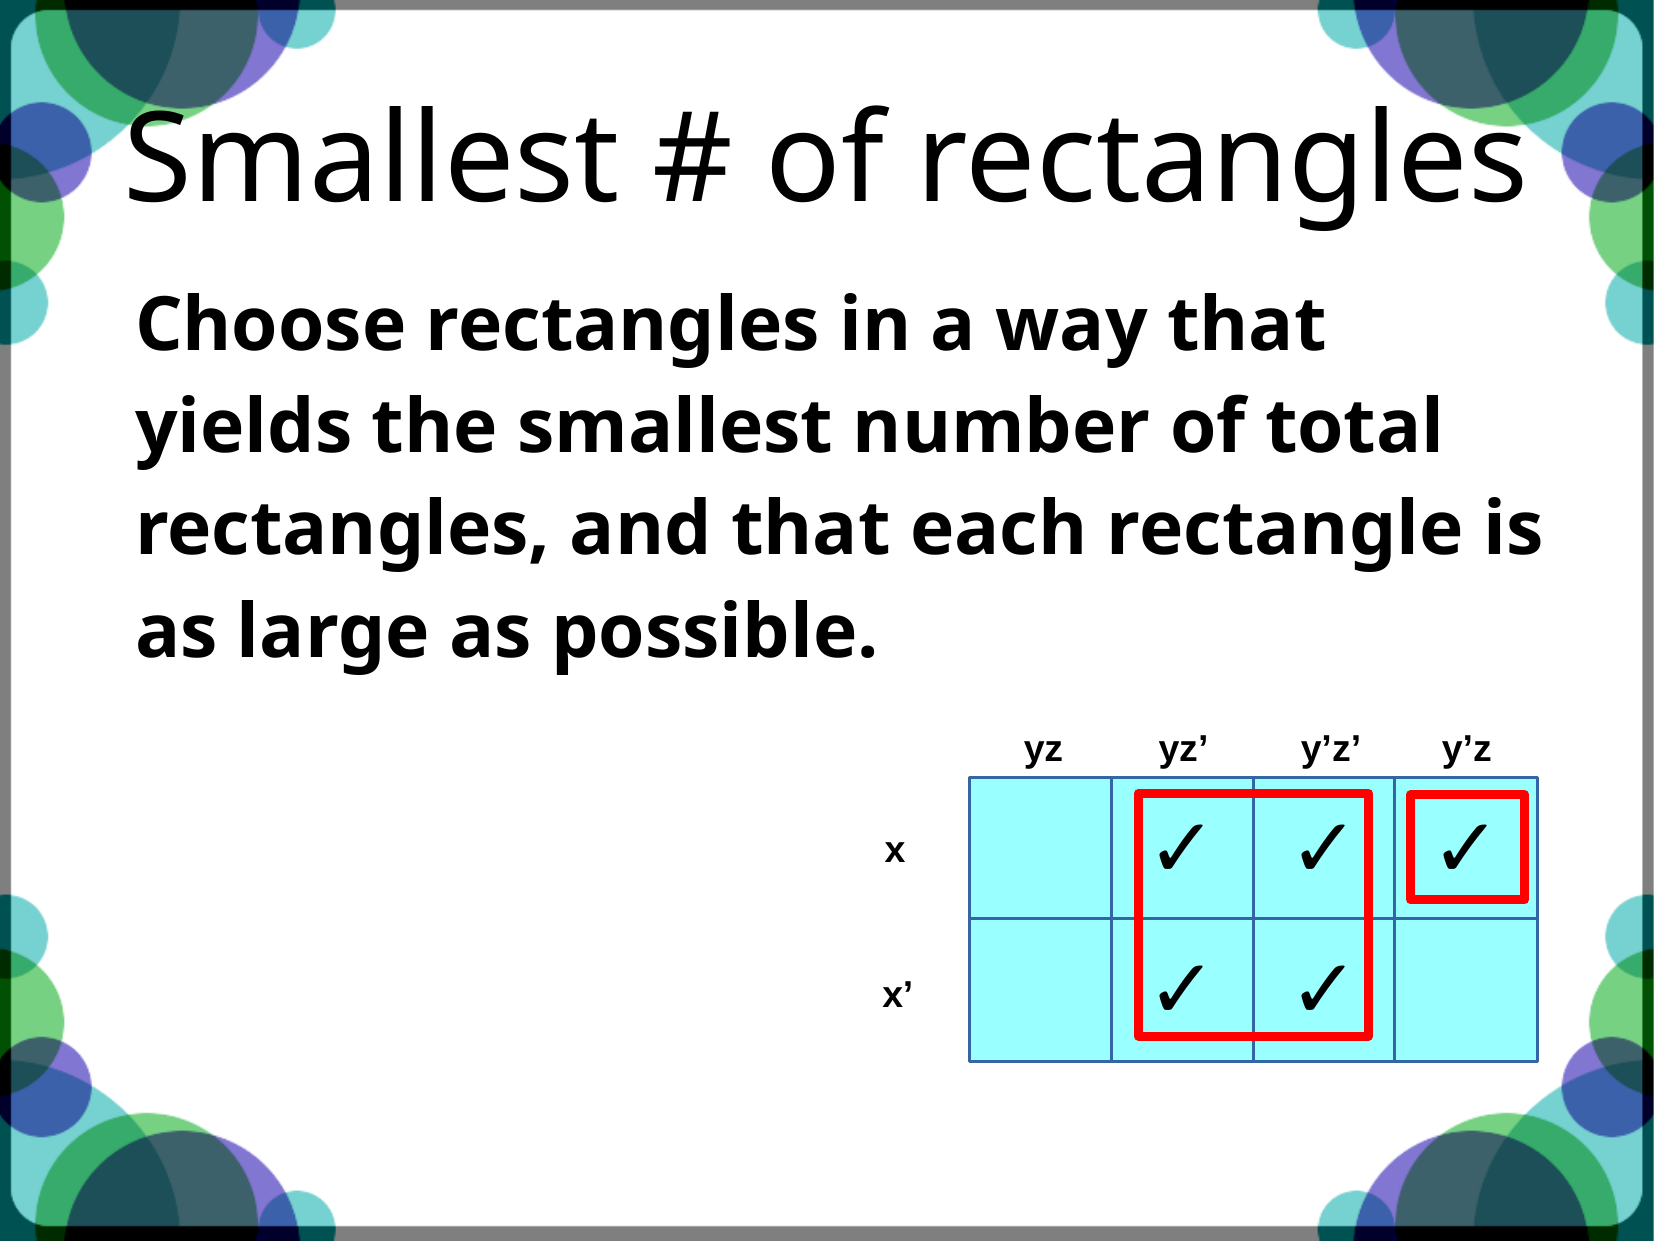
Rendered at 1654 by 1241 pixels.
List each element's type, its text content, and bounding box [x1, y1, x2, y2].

text_box ✓ [1253, 798, 1364, 918]
title Smallest # of rectangles [82, 49, 1571, 257]
text_box ✓ [1253, 918, 1394, 1062]
text_box x’ [862, 922, 934, 1068]
text_box ✓ [1143, 918, 1253, 1032]
text_box y’z’ [1258, 720, 1394, 778]
text_box x [856, 778, 934, 921]
text_box yz [969, 720, 1111, 777]
text_box ✓ [1253, 777, 1394, 918]
text_box y’z [1394, 720, 1540, 778]
text_box yz’ [1111, 720, 1256, 777]
picture [0, 0, 1654, 1241]
text_box [969, 777, 1111, 1062]
text_box ✓ [1111, 918, 1253, 1062]
text_box ✓ [1111, 777, 1253, 918]
text_box ✓ [1253, 918, 1364, 1032]
text_box ✓ [1394, 778, 1538, 918]
text_box ✓ [1143, 798, 1253, 918]
text_box [1394, 918, 1538, 1062]
text_box Choose rectangles in a way that yields the smallest number of total rectangles, and that each rectangle is as large as possible. [135, 270, 1559, 681]
